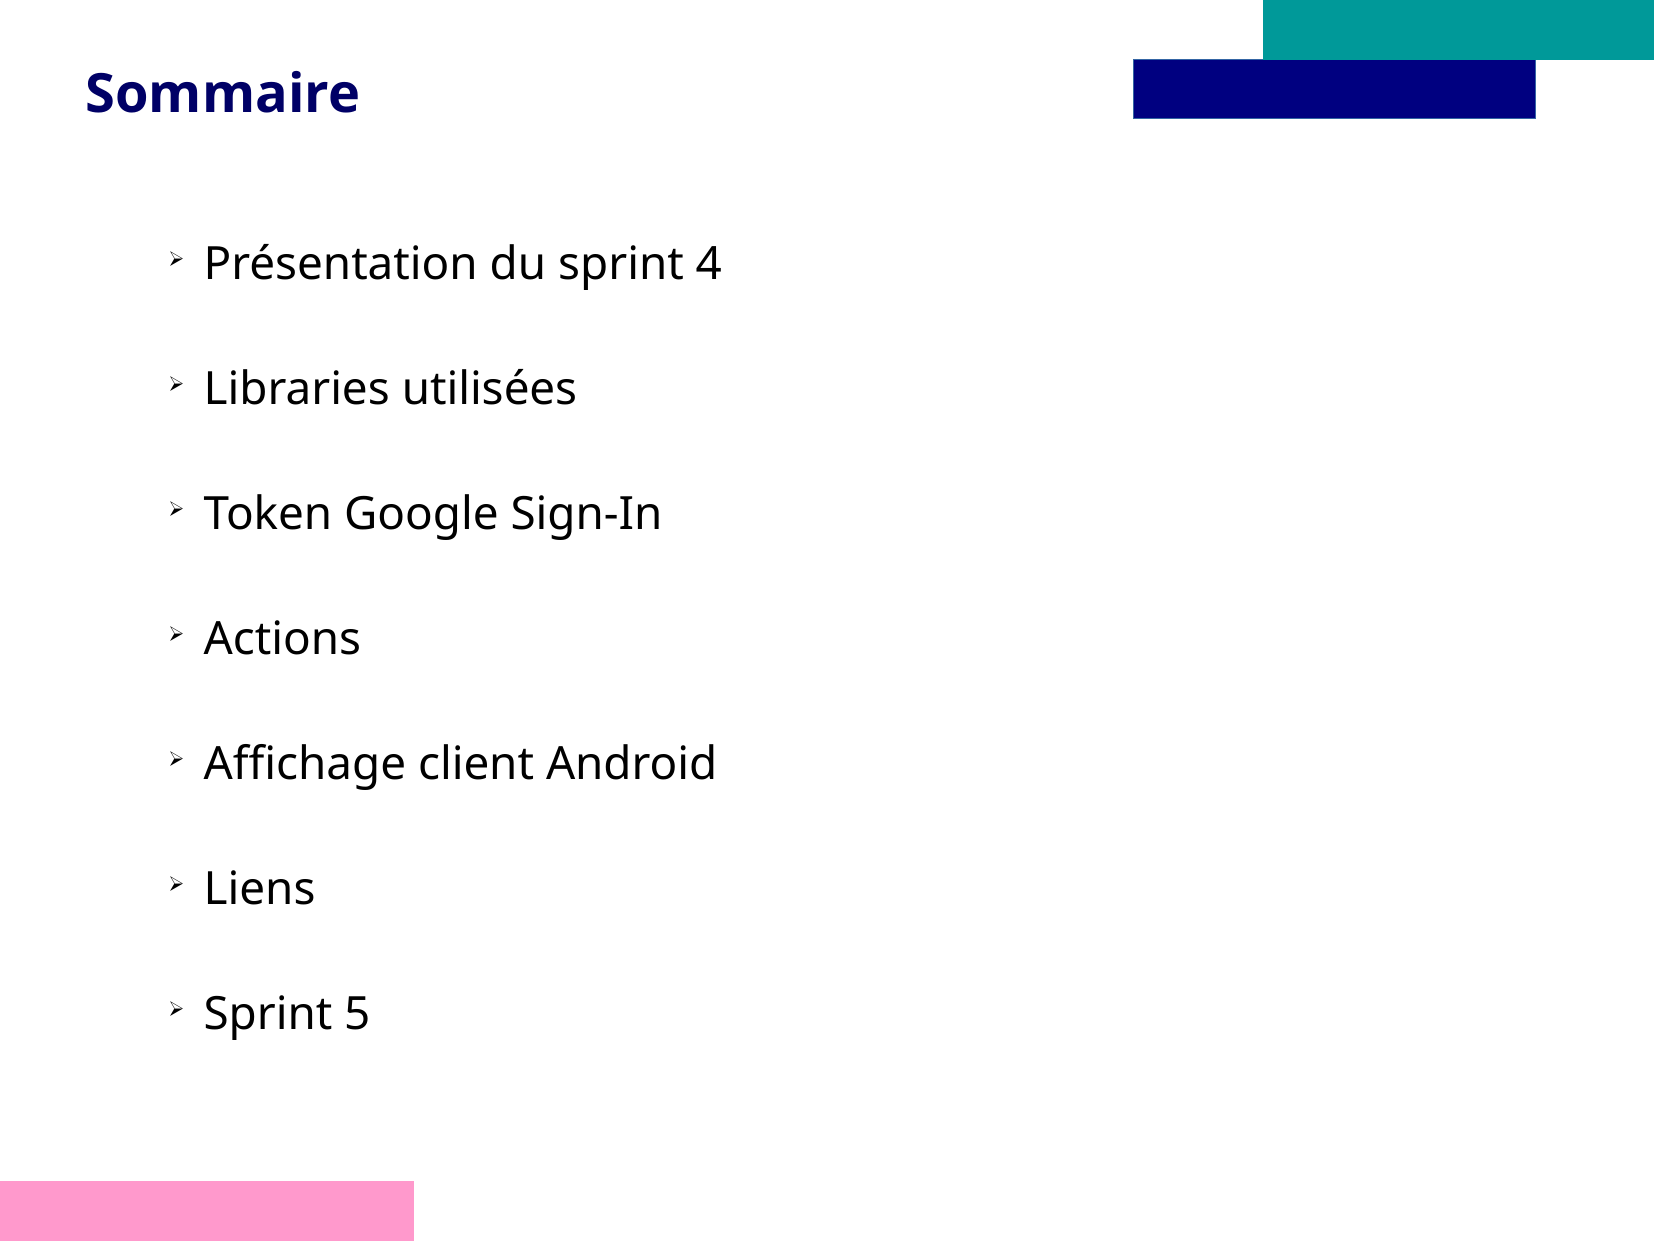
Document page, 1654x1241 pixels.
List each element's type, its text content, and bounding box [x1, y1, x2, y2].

text_box [1133, 0, 1654, 119]
text_box [0, 1181, 414, 1241]
text_box Sommaire [70, 47, 1028, 134]
text_box Présentation du sprint 4 Libraries utilisées Token Google Sign-In Actions Affichage client Android Liens Sprint 5 [153, 222, 1583, 1028]
